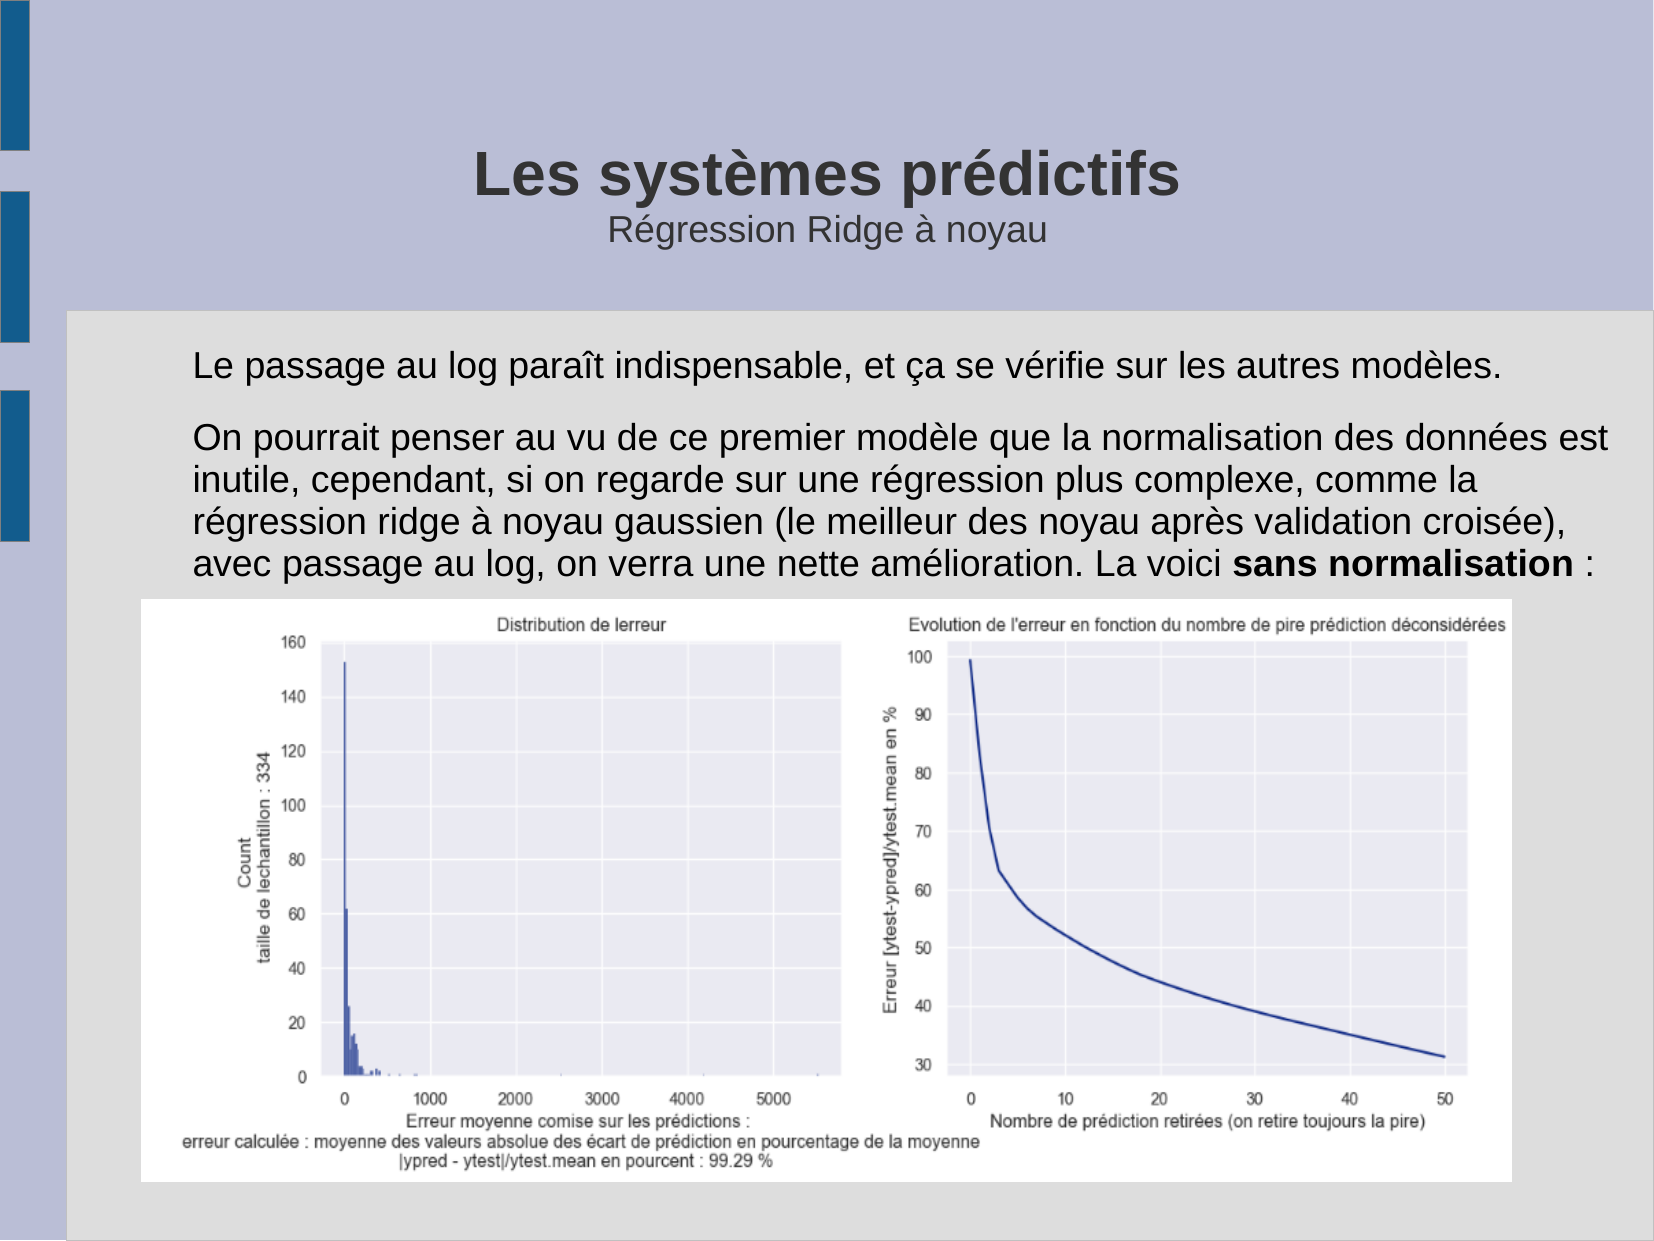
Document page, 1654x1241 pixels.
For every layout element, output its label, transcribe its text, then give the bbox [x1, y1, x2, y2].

list Le passage au log paraît indispensable, et ça se vérifie sur les autres modèles. On pourrait penser au vu de ce premier modèle que la normalisation des données est inutile, cependant, si on regarde sur une régression plus complexe, comme la régression ridge à noyau gaussien (le meilleur des noyau après validation croisée), avec passage au log, on verra une nette amélioration. La voici sans normalisation : [121, 344, 1654, 718]
title Les systèmes prédictifs Régression Ridge à noyau [121, 91, 1534, 299]
picture [141, 599, 1512, 1182]
